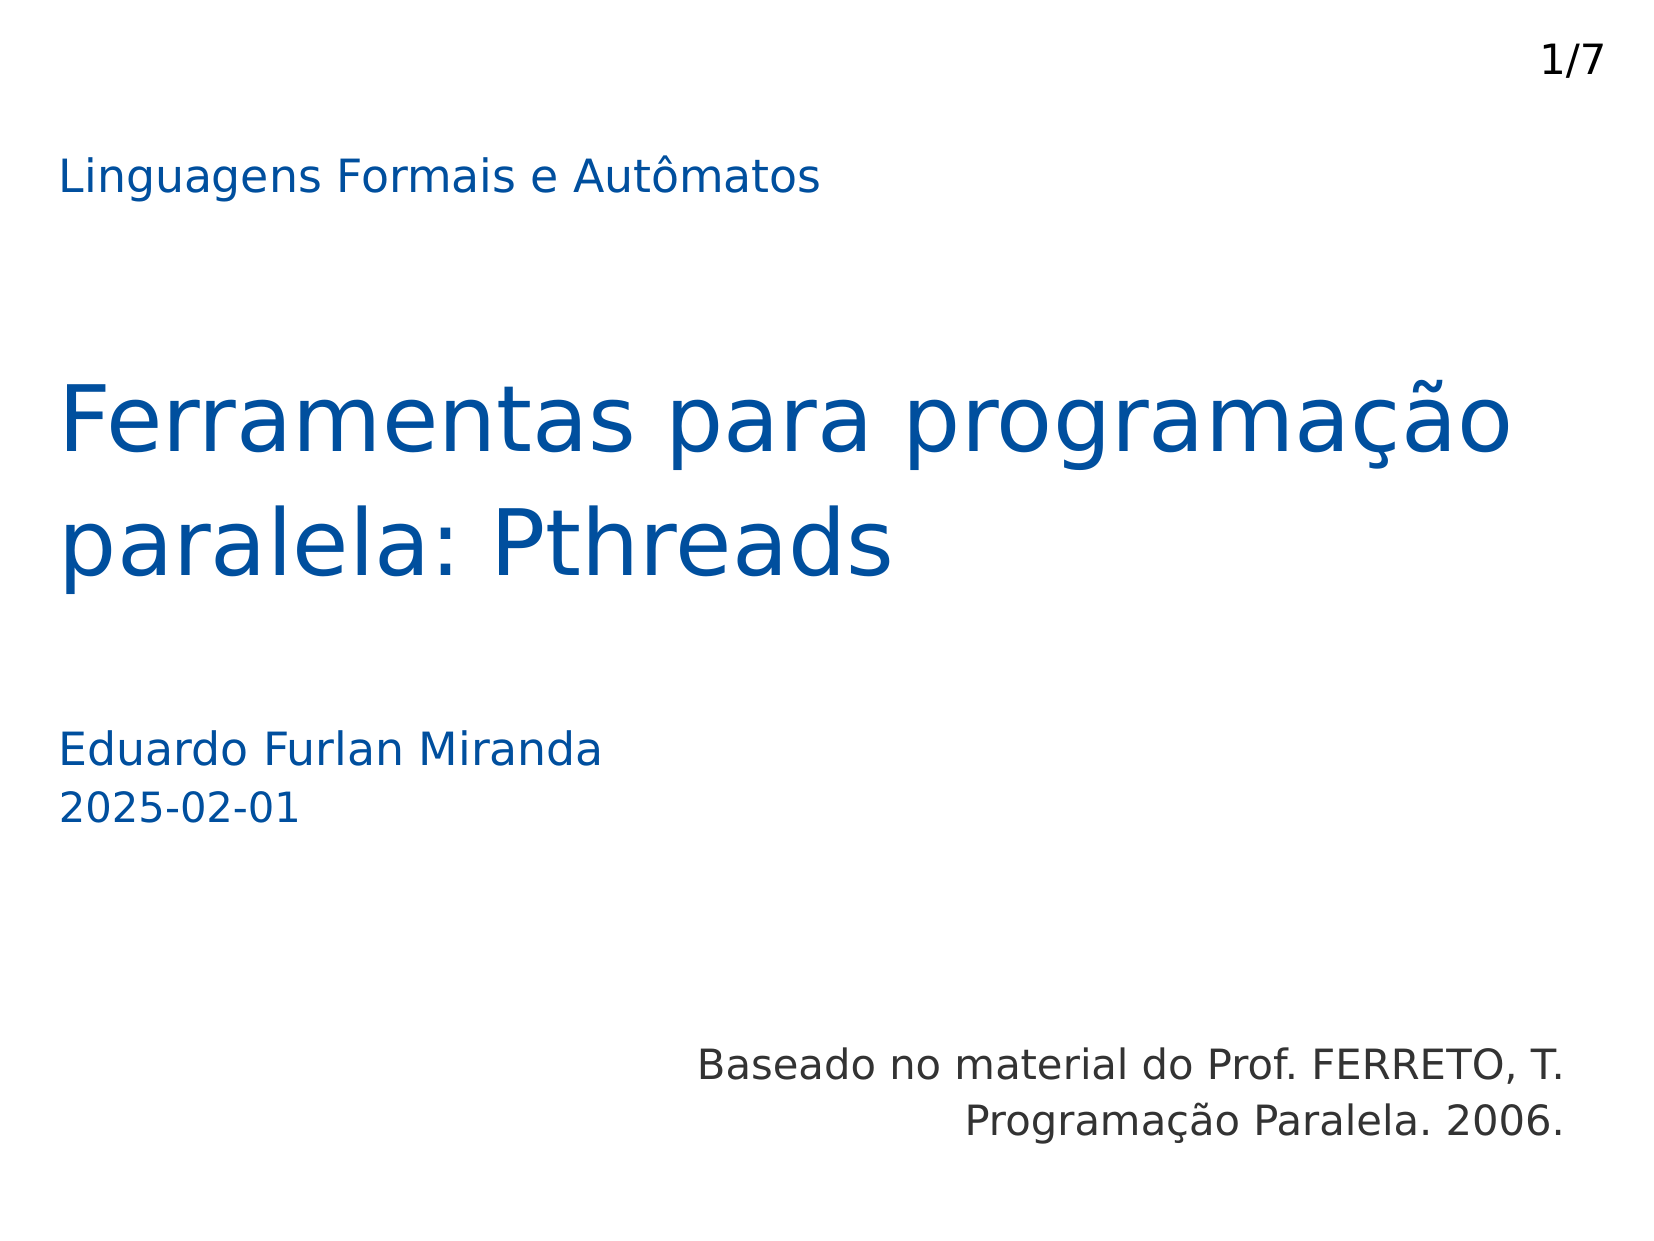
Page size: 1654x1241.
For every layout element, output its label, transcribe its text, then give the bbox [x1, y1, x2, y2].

chart [720, 567, 933, 672]
list Linguagens Formais e Autômatos Ferramentas para programação paralela: Pthreads Eduardo Furlan Miranda 2025-02-01 [59, 141, 1625, 1211]
list Baseado no material do Prof. FERRETO, T. Programação Paralela. 2006. [546, 1033, 1565, 1211]
